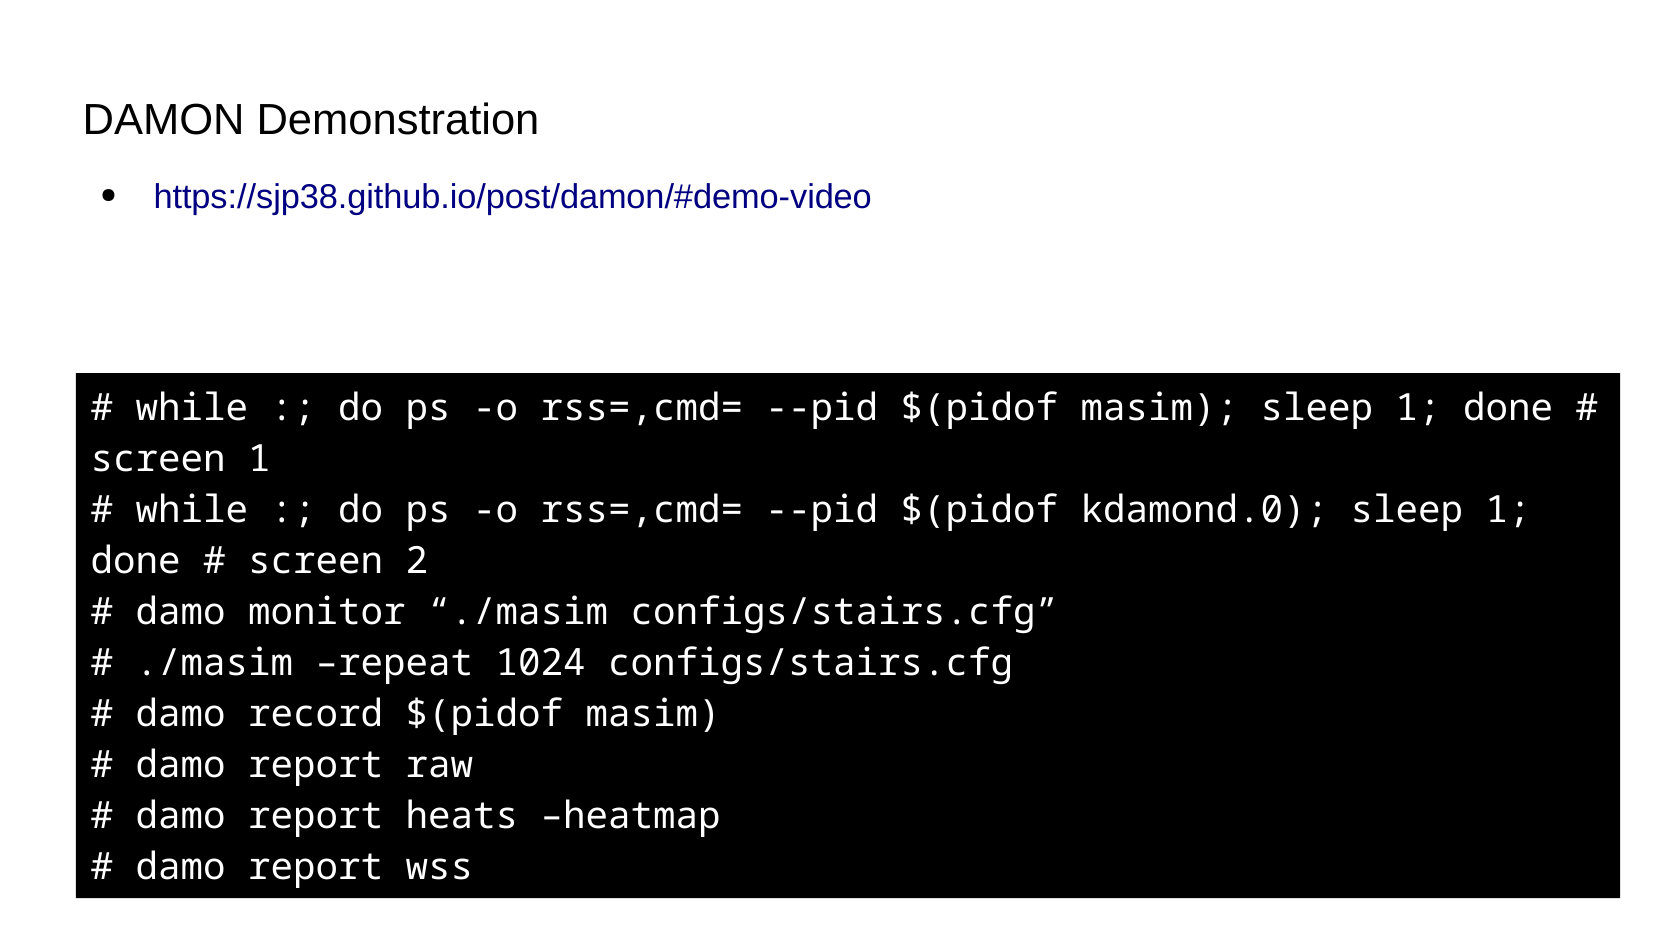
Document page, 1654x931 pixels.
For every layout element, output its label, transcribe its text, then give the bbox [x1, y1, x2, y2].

title DAMON Demonstration [82, 81, 1571, 157]
text_box # while :; do ps -o rss=,cmd= --pid $(pidof masim); sleep 1; done # screen 1 # while :; do ps -o rss=,cmd= --pid $(pidof kdamond.0); sleep 1; done # screen 2 # damo monitor “./masim configs/stairs.cfg” # ./masim –repeat 1024 configs/stairs.cfg # damo record $(pidof masim) # damo report raw # damo report heats –heatmap # damo report wss [75, 373, 1621, 706]
list https://sjp38.github.io/post/damon/#demo-video [82, 177, 1571, 373]
